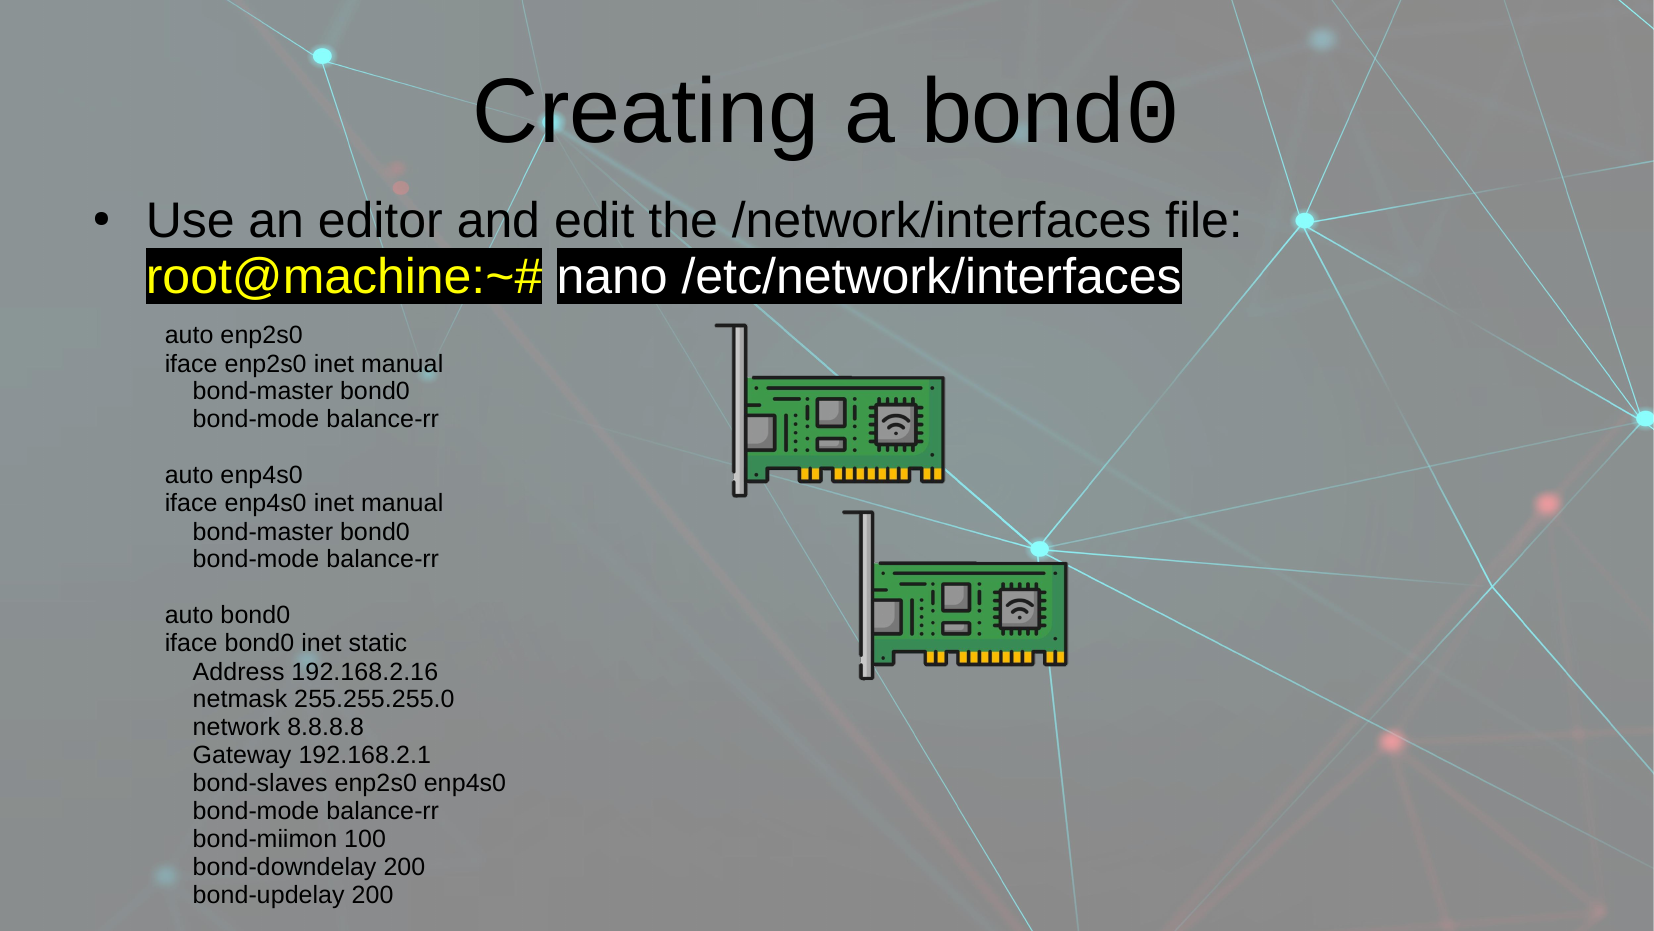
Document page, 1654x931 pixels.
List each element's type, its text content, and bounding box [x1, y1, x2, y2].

text_box auto enp2s0 iface enp2s0 inet manual bond-master bond0 bond-mode balance-rr auto enp4s0 iface enp4s0 inet manual bond-master bond0 bond-mode balance-rr auto bond0 iface bond0 inet static Address 192.168.2.16 netmask 255.255.255.0 network 8.8.8.8 Gateway 192.168.2.1 bond-slaves enp2s0 enp4s0 bond-mode balance-rr bond-miimon 100 bond-downdelay 200 bond-updelay 200 [150, 313, 976, 917]
title Creating a bond0 [82, 37, 1571, 192]
list Use an editor and edit the /network/interfaces file: root@machine:~# nano /etc/network/interfaces [75, 192, 1576, 863]
picture [0, 0, 1654, 931]
